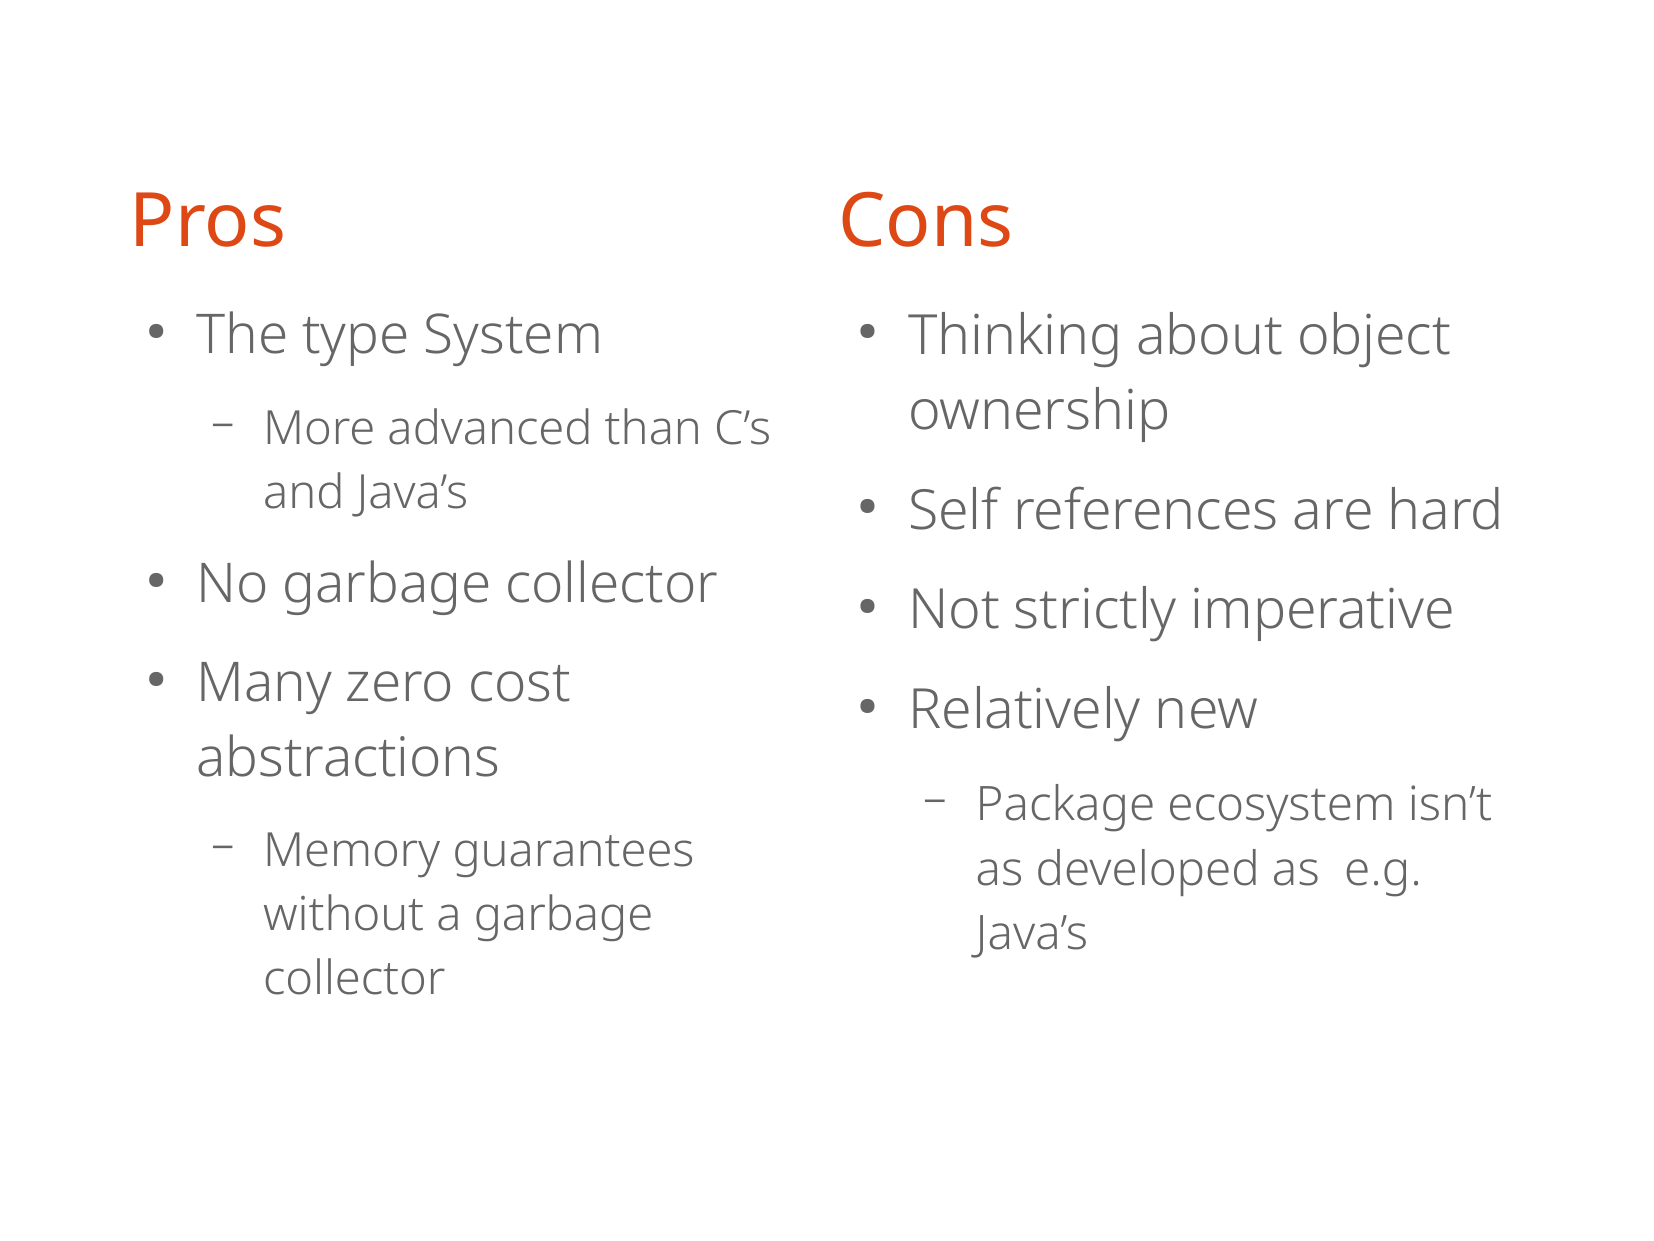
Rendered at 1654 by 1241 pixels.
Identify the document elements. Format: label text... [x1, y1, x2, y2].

title Cons [838, 153, 1512, 281]
title Pros [129, 153, 804, 281]
list Thinking about object ownership Self references are hard Not strictly imperative Relatively new Package ecosystem isn’t as developed as e.g. Java’s [841, 295, 1519, 1010]
list The type System More advanced than C’s and Java’s No garbage collector Many zero cost abstractions Memory guarantees without a garbage collector [129, 295, 808, 1010]
